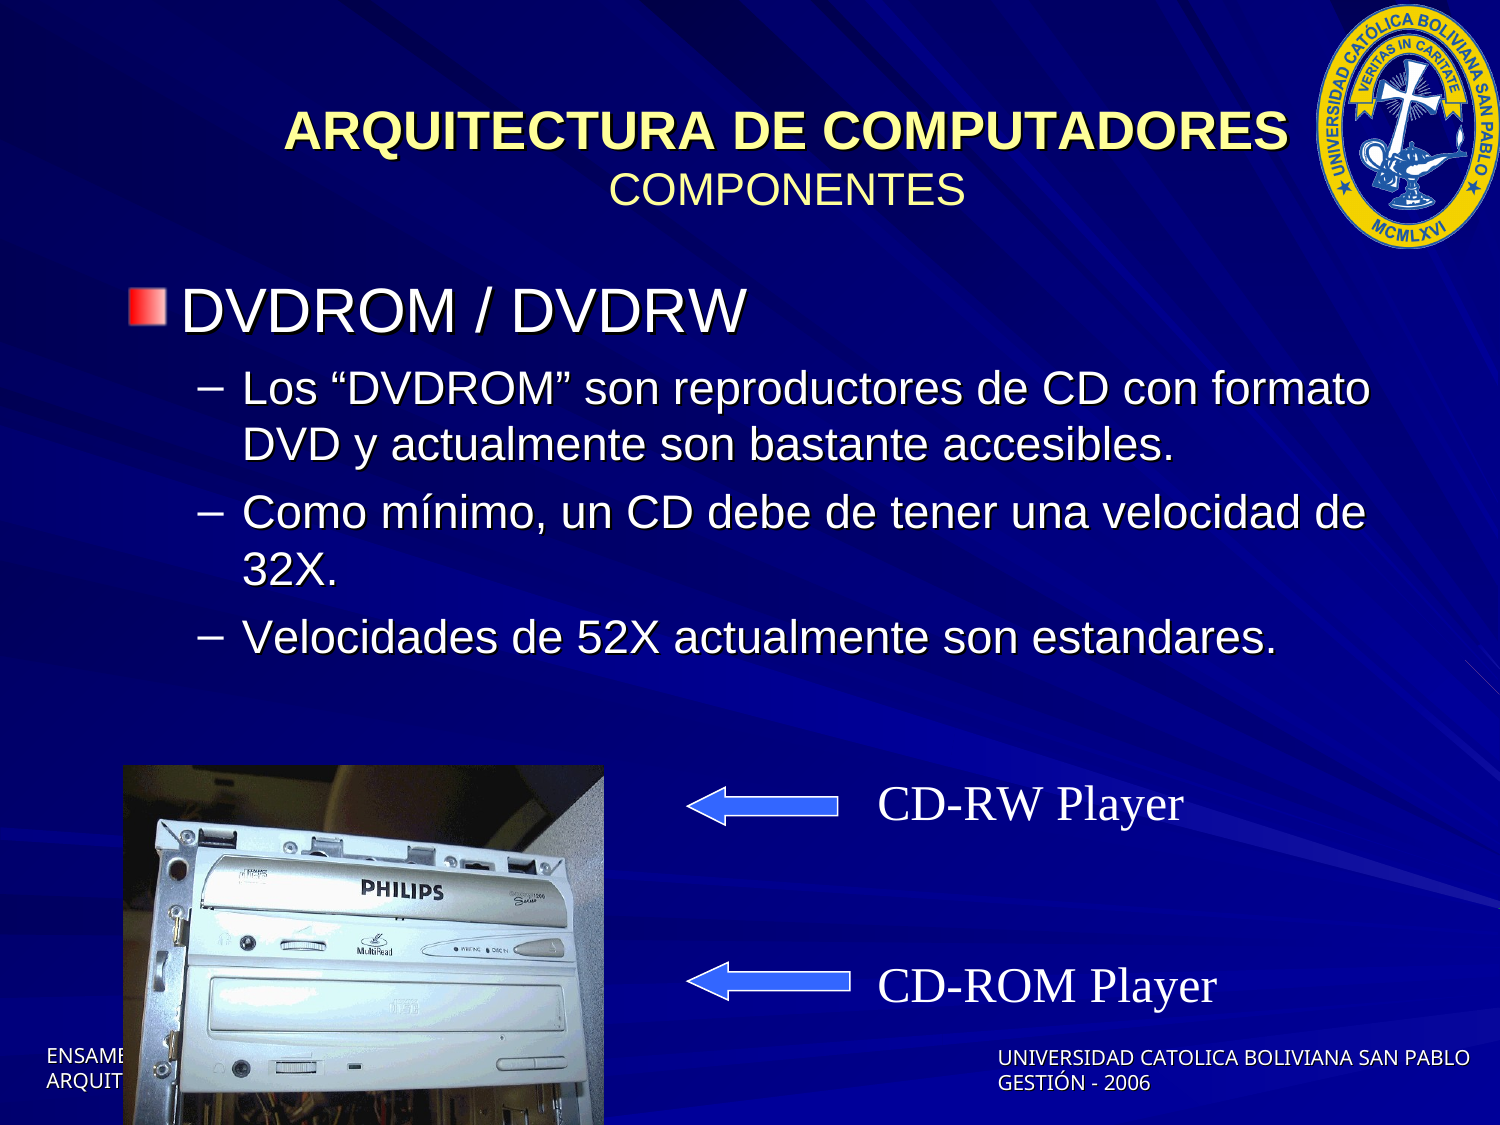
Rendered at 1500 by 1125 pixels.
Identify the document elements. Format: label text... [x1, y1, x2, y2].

text_box [687, 787, 838, 826]
picture [1316, 4, 1500, 249]
text_box CD-RW Player CD-ROM Player [862, 762, 1413, 1021]
list DVDROM / DVDRW Los “DVDROM” son reproductores de CD con formato DVD y actualmente son bastante accesibles. Como mínimo, un CD debe de tener una velocidad de 32X. Velocidades de 52X actualmente son estandares. [112, 262, 1388, 700]
text_box ARQUITECTURA DE COMPUTADORES COMPONENTES [112, 78, 1463, 232]
text_box [687, 962, 850, 1000]
picture [123, 765, 604, 1125]
